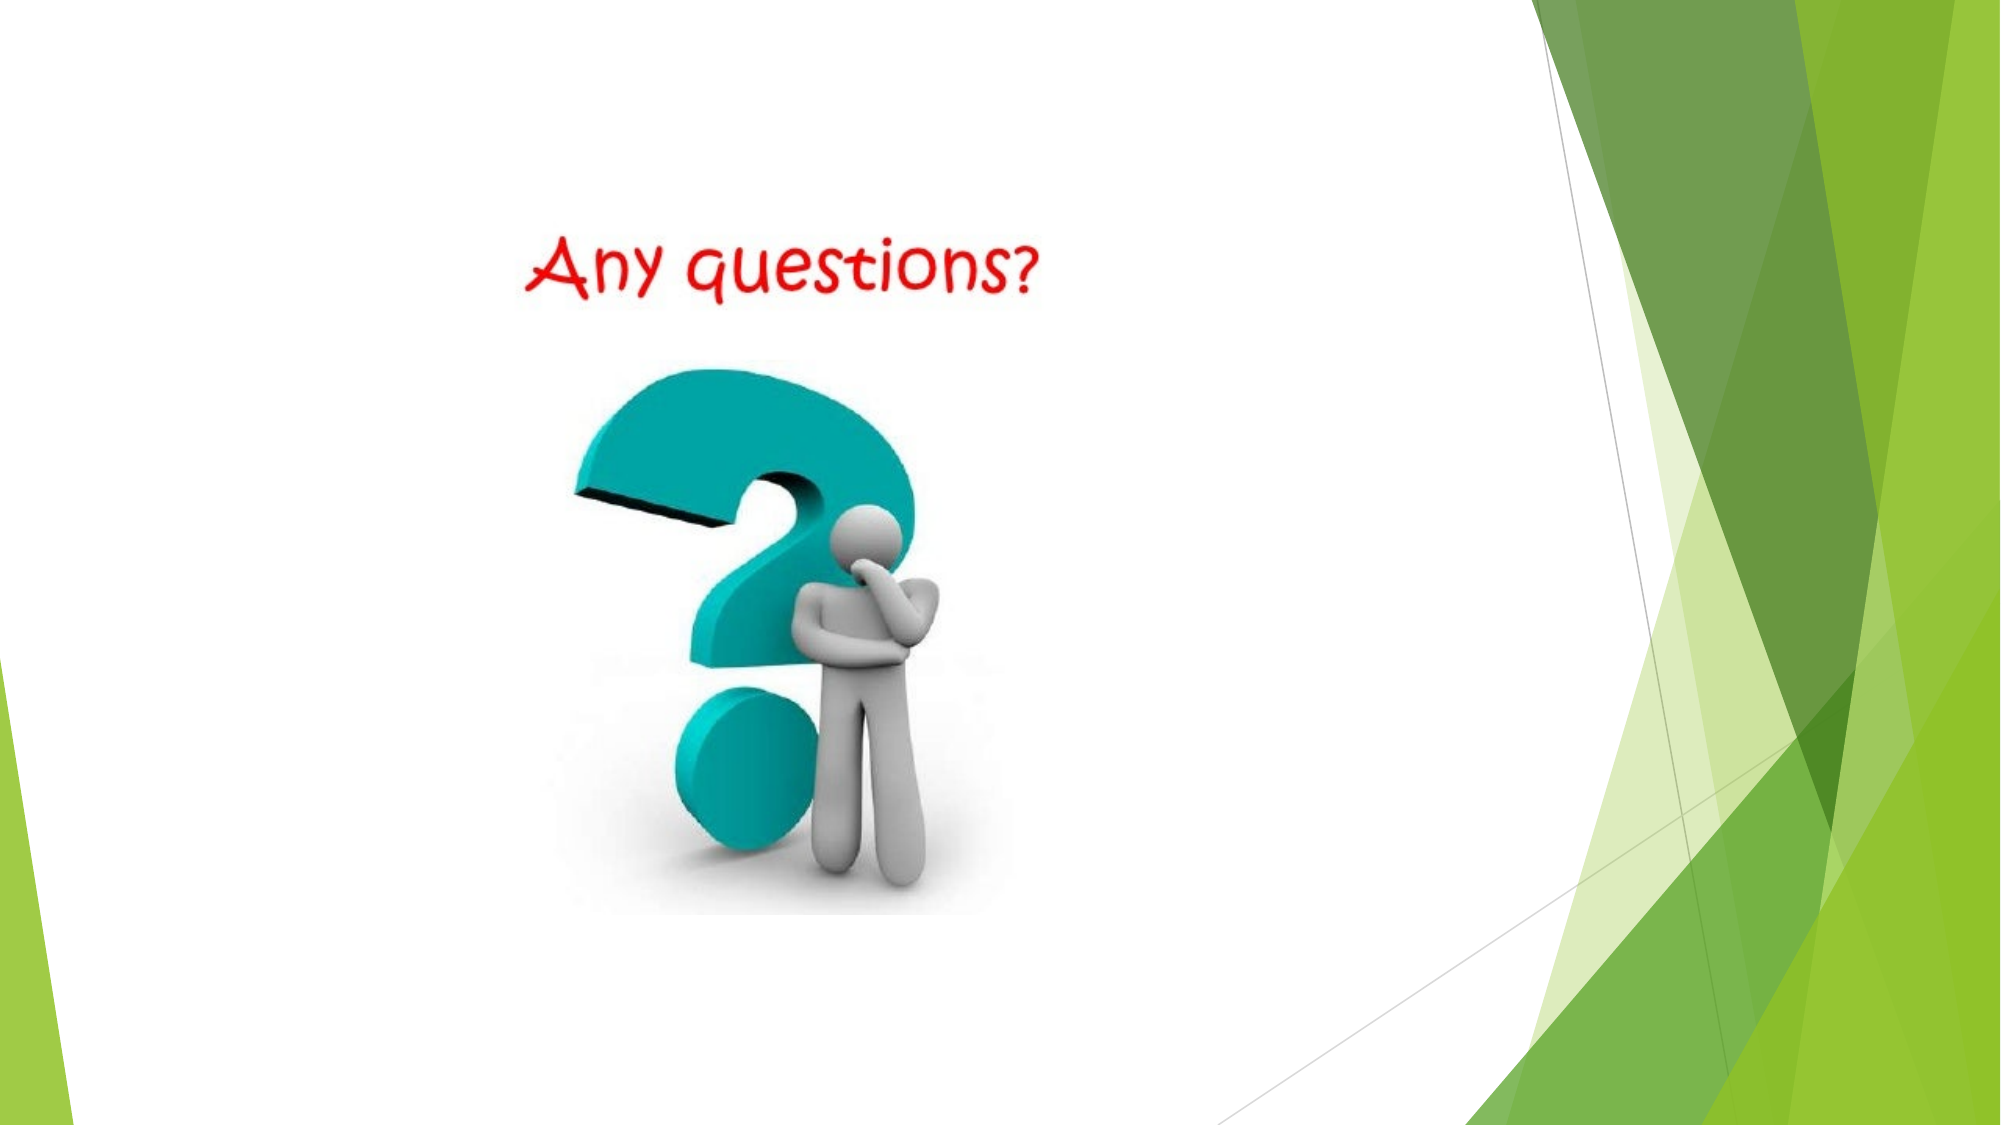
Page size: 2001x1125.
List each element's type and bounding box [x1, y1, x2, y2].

picture [410, 210, 1173, 915]
